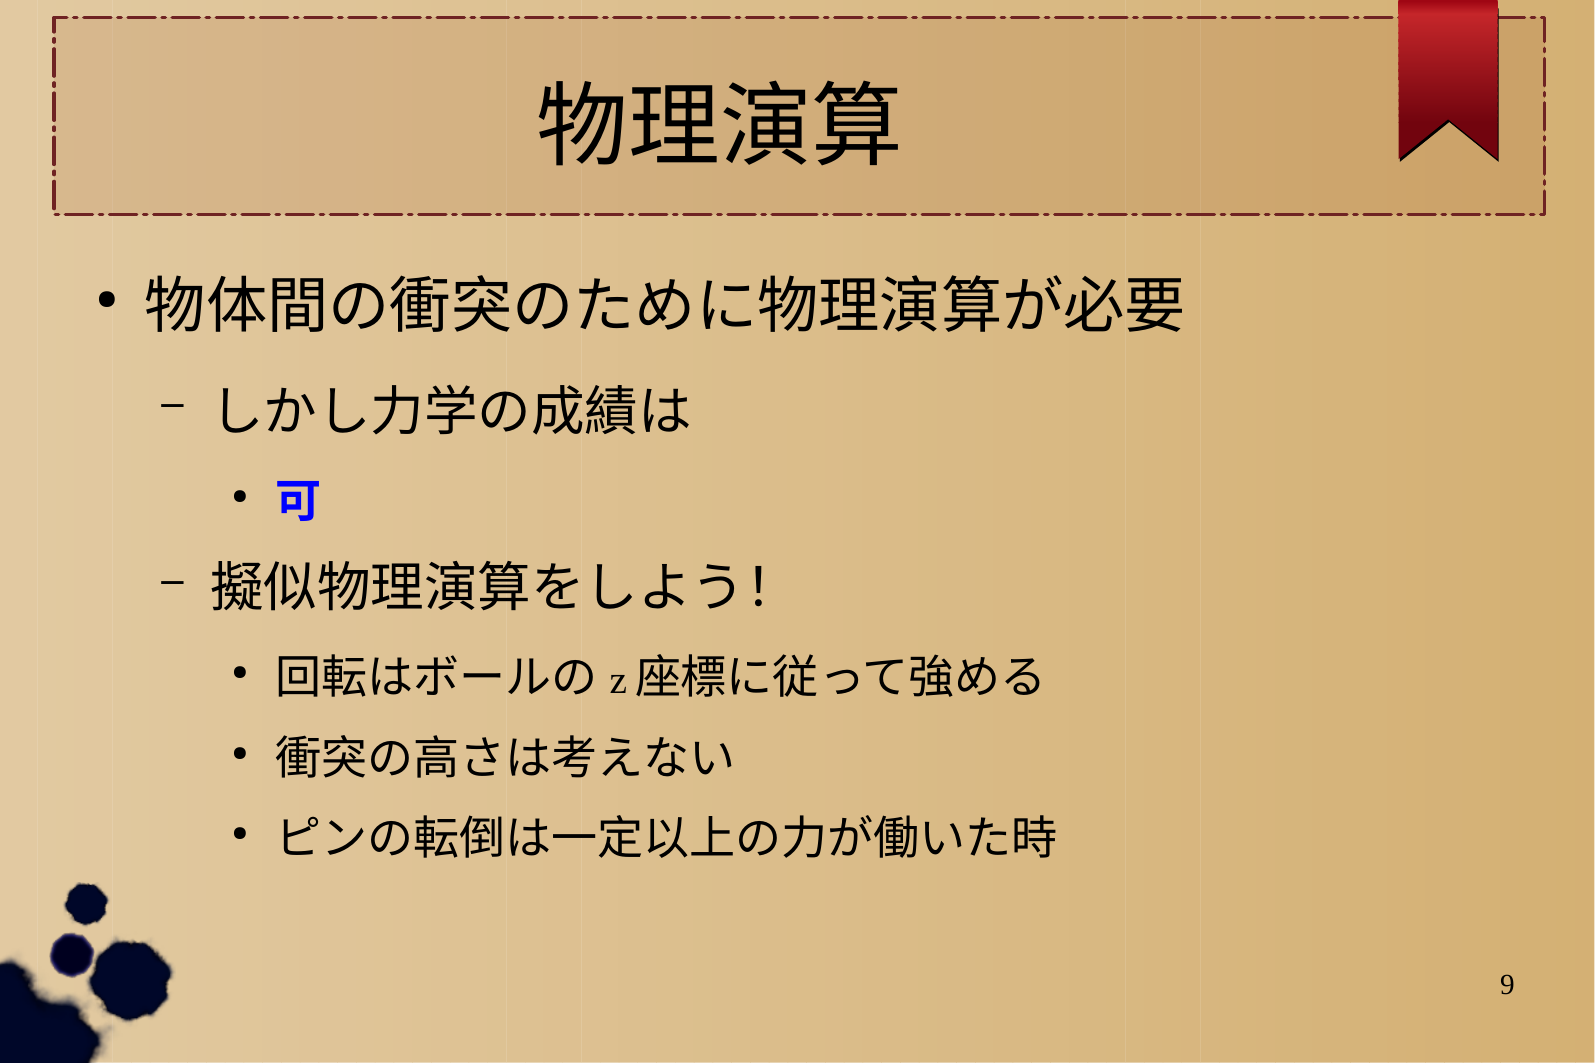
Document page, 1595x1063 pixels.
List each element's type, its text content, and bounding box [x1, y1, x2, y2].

title 物理演算 [79, 40, 1361, 196]
list 物体間の衝突のために物理演算が必要 しかし力学の成績は 可 擬似物理演算をしよう！ 回転はボールのz座標に従って強める 衝突の高さは考えない ピンの転倒は一定以上の力が働いた時 [79, 256, 1515, 873]
